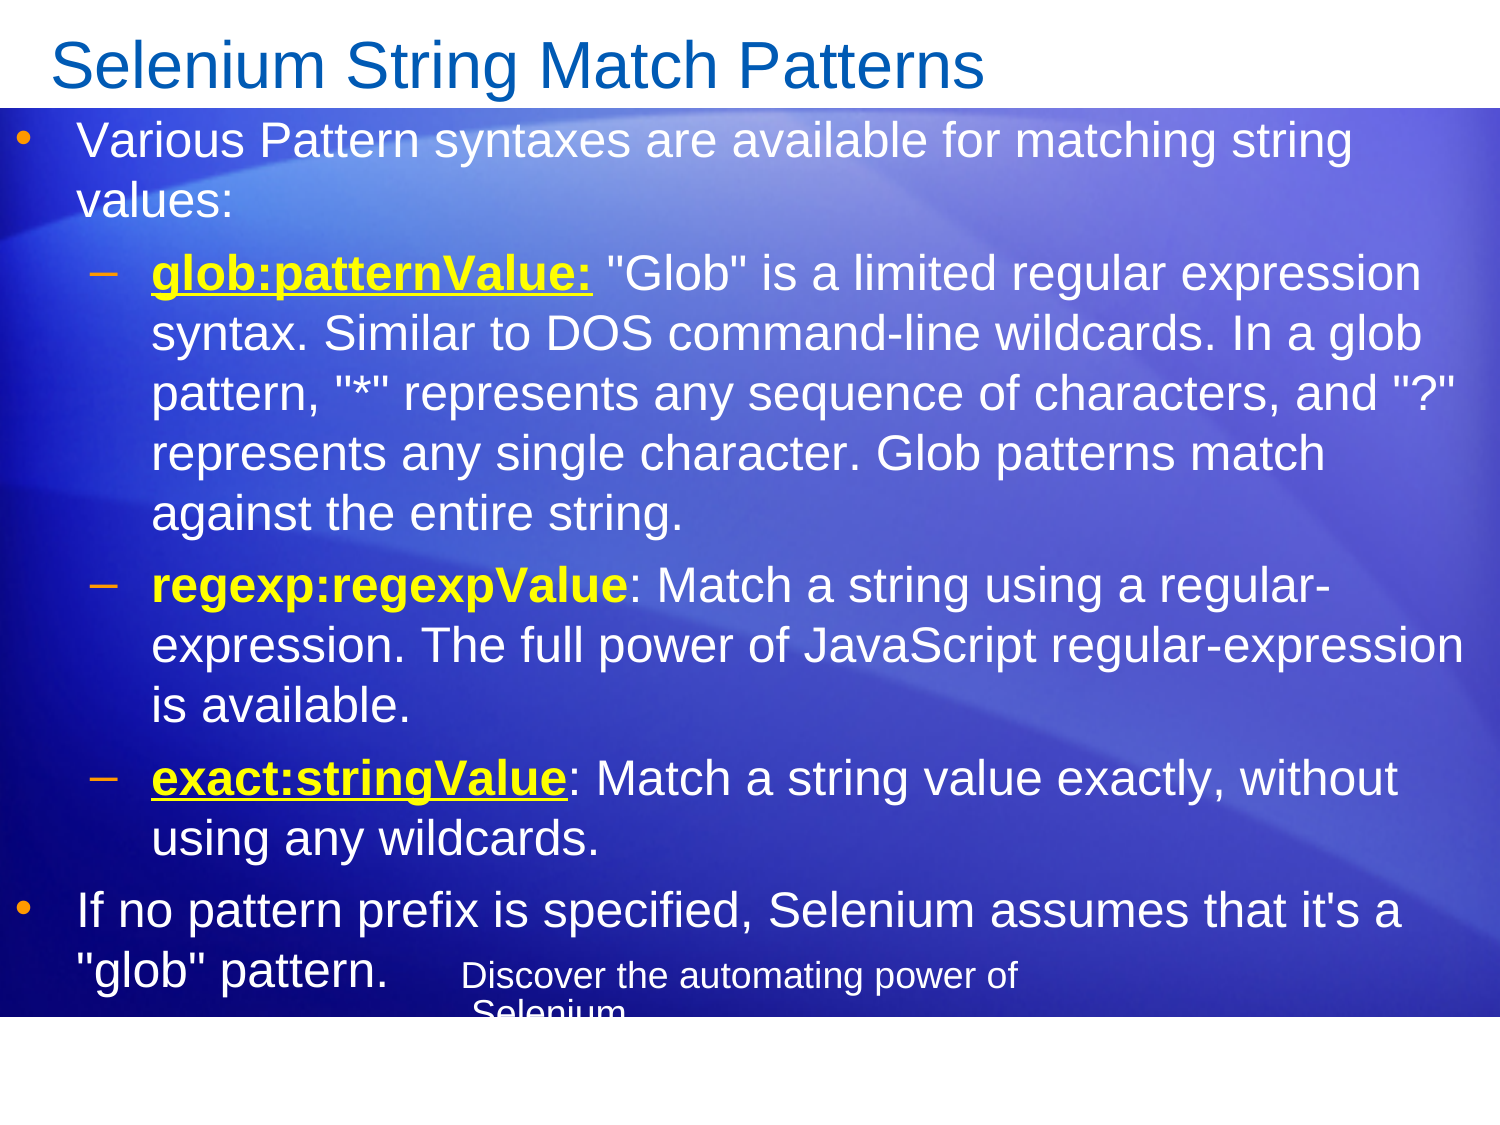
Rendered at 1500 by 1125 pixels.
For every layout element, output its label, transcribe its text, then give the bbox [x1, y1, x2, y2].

list Various Pattern syntaxes are available for matching string values: glob:patternValue: "Glob" is a limited regular expression syntax. Similar to DOS command-line wildcards. In a glob pattern, "*" represents any sequence of characters, and "?" represents any single character. Glob patterns match against the entire string. regexp:regexpValue: Match a string using a regular-expression. The full power of JavaScript regular-expression is available. exact:stringValue: Match a string value exactly, without using any wildcards. If no pattern prefix is specified, Selenium assumes that it's a "glob" pattern. [0, 99, 1500, 1039]
title Selenium String Match Patterns [35, 11, 1386, 99]
